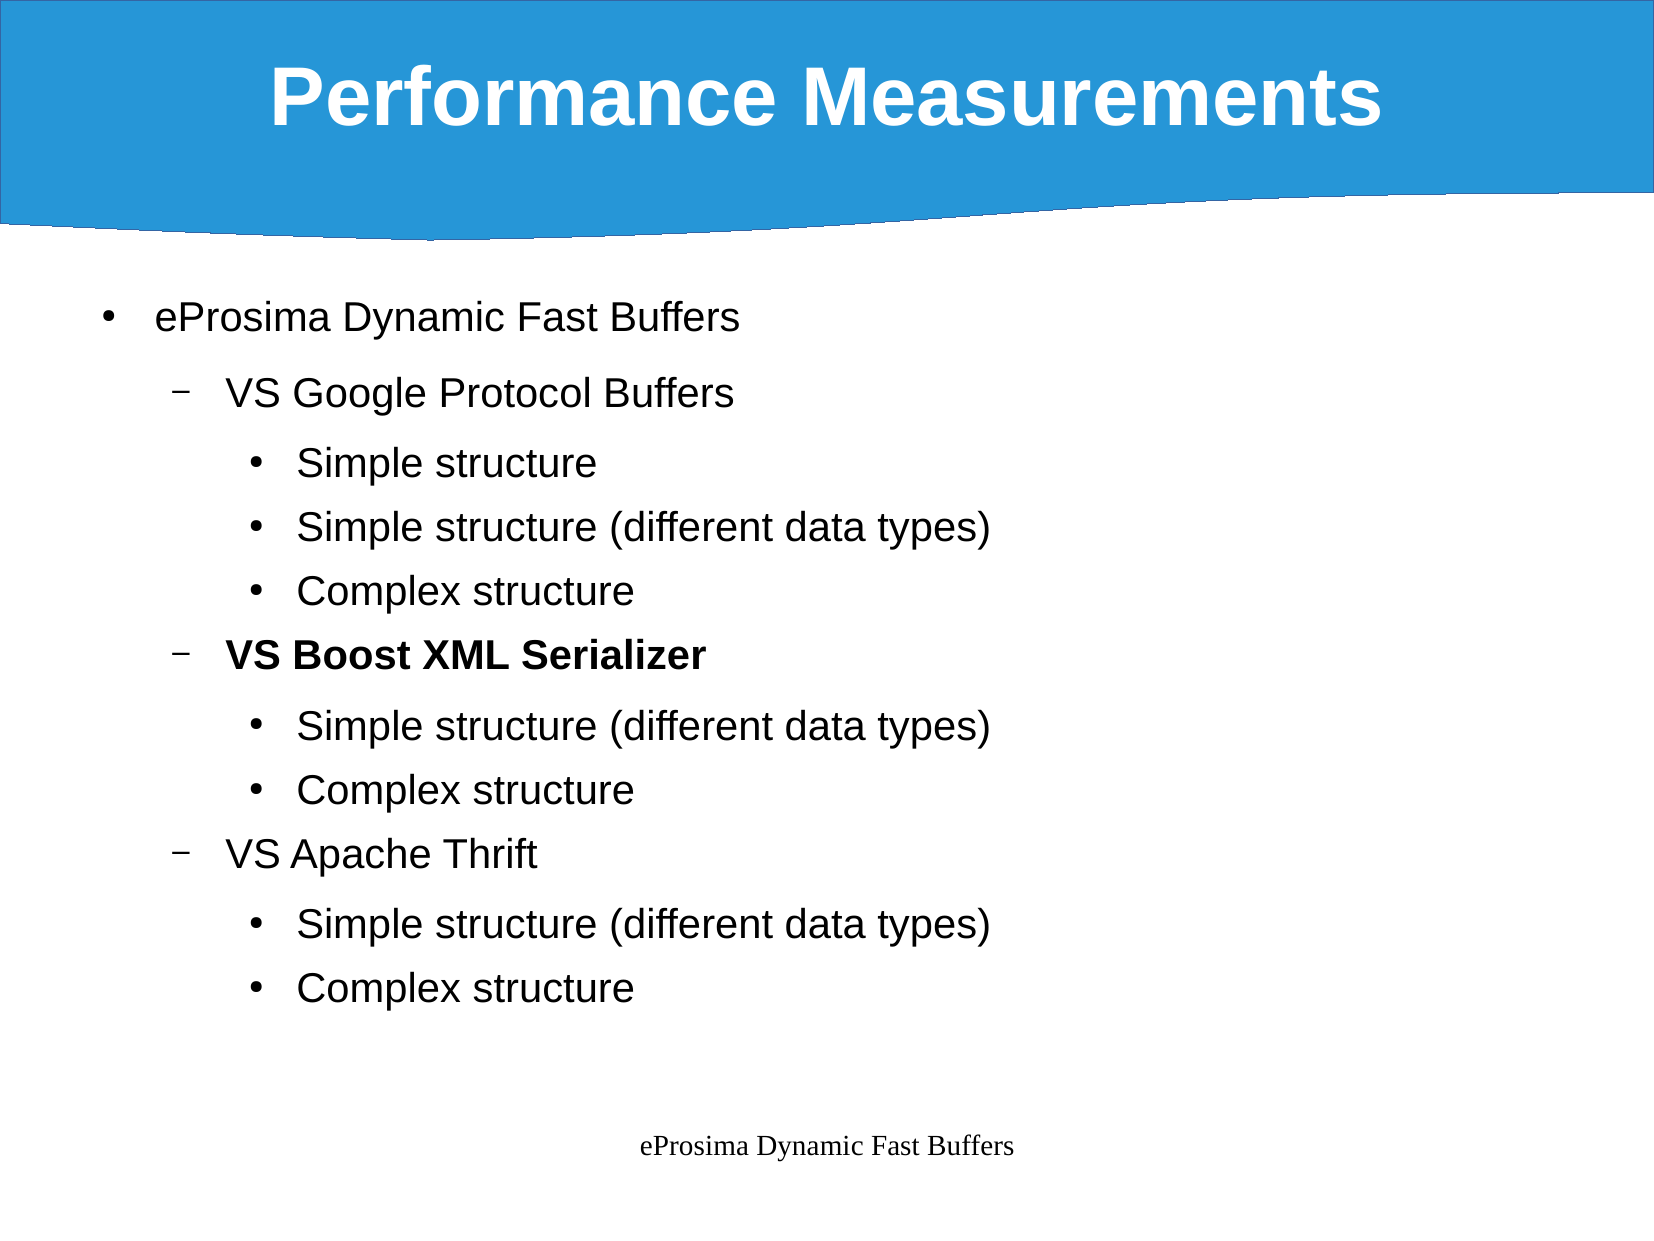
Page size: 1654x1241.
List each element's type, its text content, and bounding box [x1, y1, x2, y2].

text_box Performance Measurements [0, 0, 1654, 241]
list eProsima Dynamic Fast Buffers VS Google Protocol Buffers Simple structure Simple structure (different data types) Complex structure VS Boost XML Serializer Simple structure (different data types) Complex structure VS Apache Thrift Simple structure (different data types) Complex structure [83, 293, 1456, 1144]
